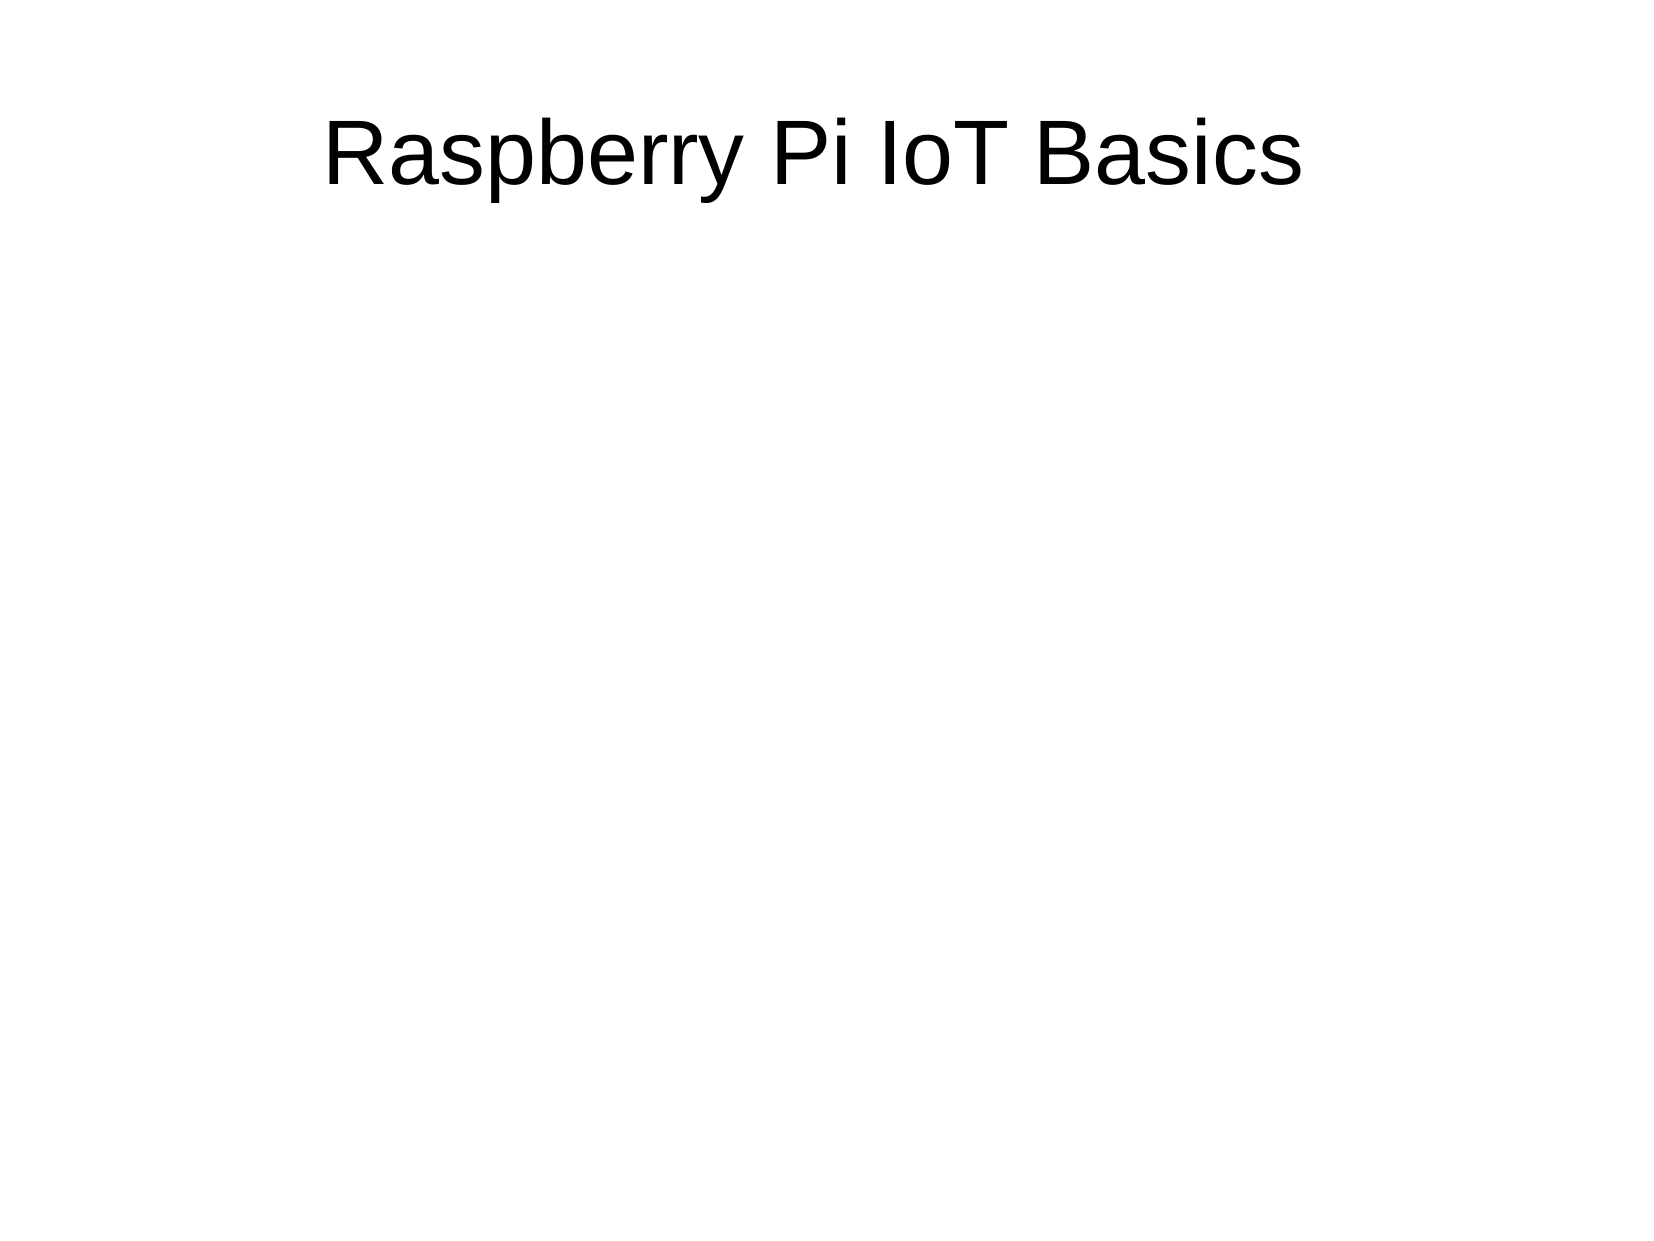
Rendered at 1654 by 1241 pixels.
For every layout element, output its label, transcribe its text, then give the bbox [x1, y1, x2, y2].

title Raspberry Pi IoT Basics [82, 49, 1571, 257]
